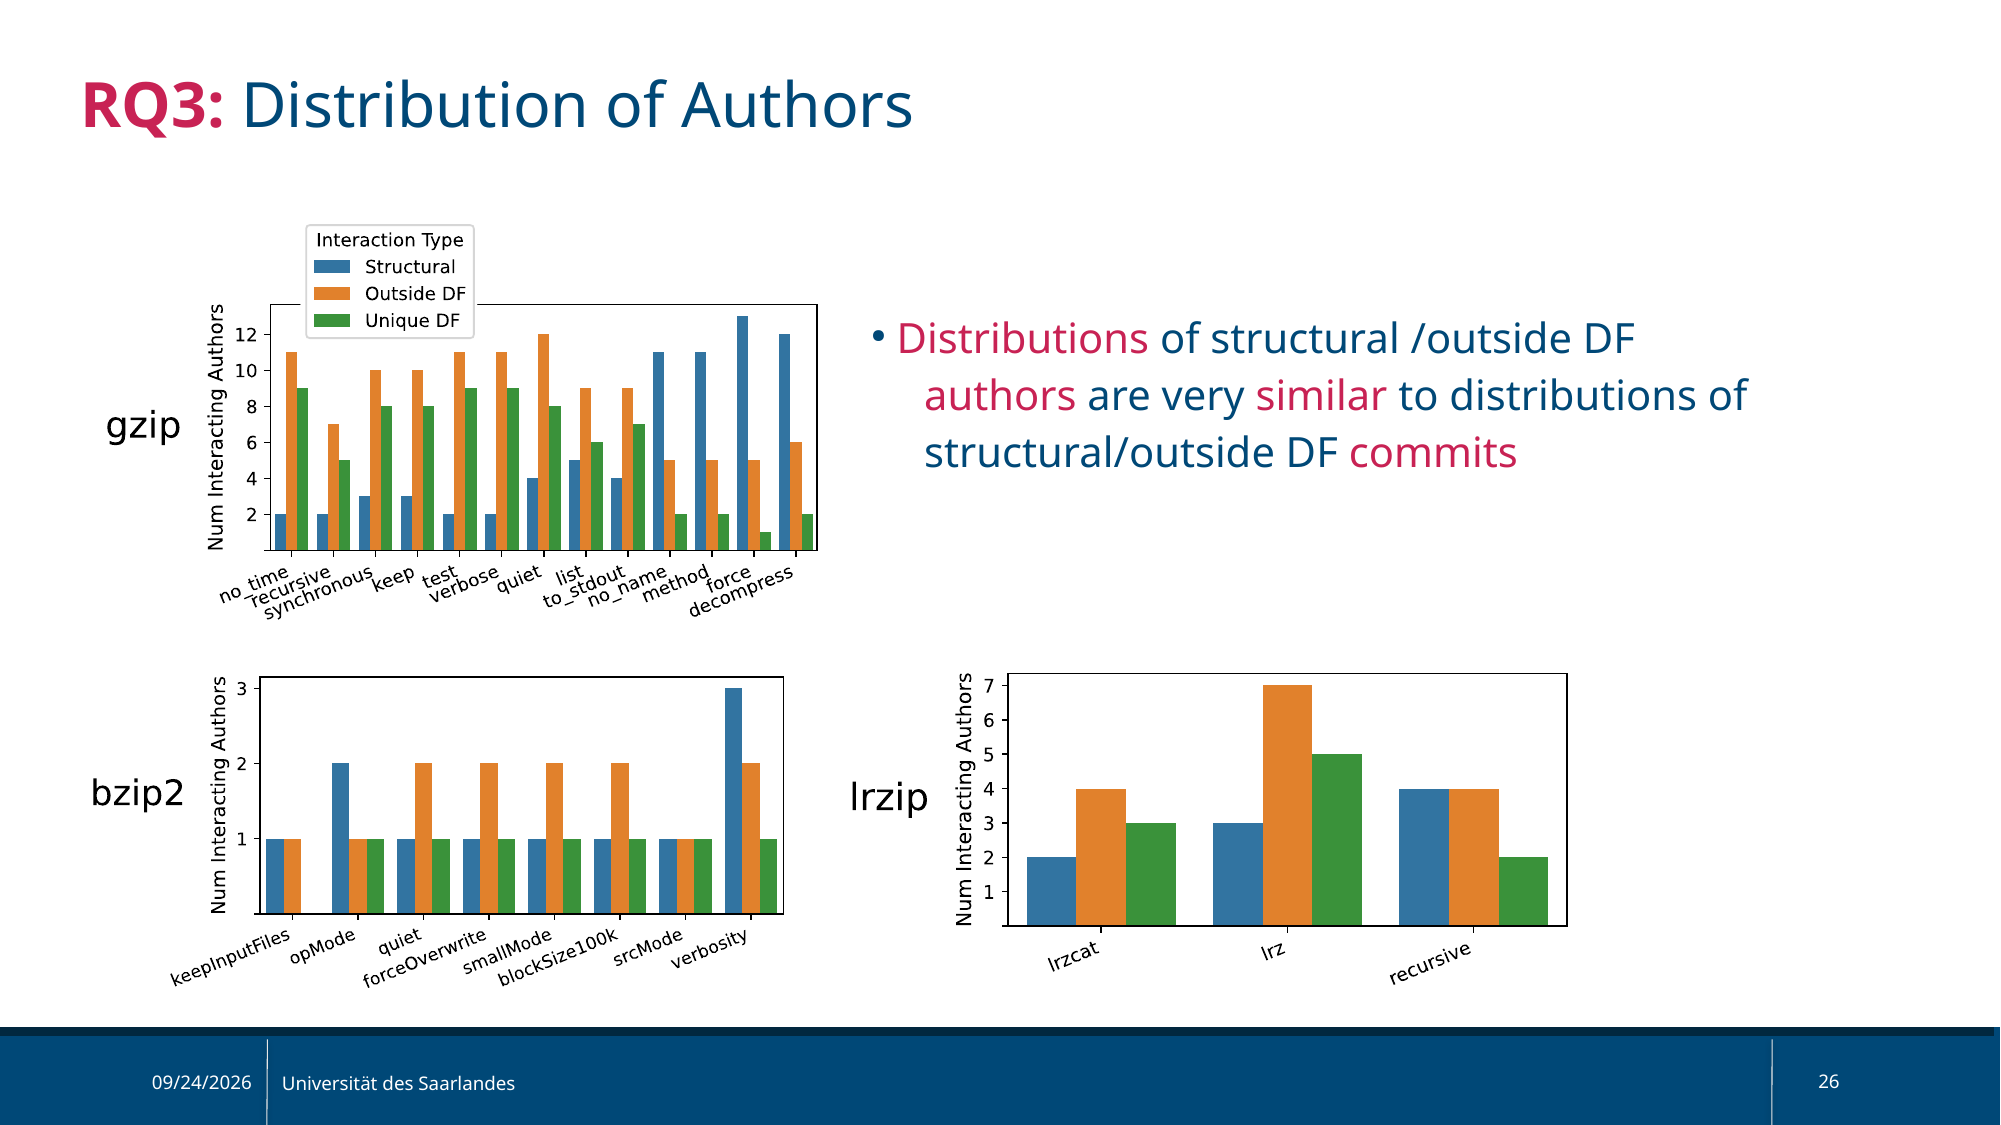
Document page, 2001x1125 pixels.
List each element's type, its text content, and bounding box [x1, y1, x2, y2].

picture [840, 662, 1577, 1004]
picture [76, 651, 812, 998]
text_box Distributions of structural /outside DF authors are very similar to distributions of structural/outside DF commits [856, 301, 1795, 753]
picture [100, 224, 836, 623]
list RQ3: Distribution of Authors [65, 57, 810, 170]
text_box 01/19/2024 [65, 1054, 266, 1113]
text_box <number> [1803, 1052, 2000, 1113]
list 01/19/2024 [810, 57, 1521, 170]
list <number> [65, 57, 775, 111]
text_box Universität des Saarlandes [266, 1052, 1741, 1113]
